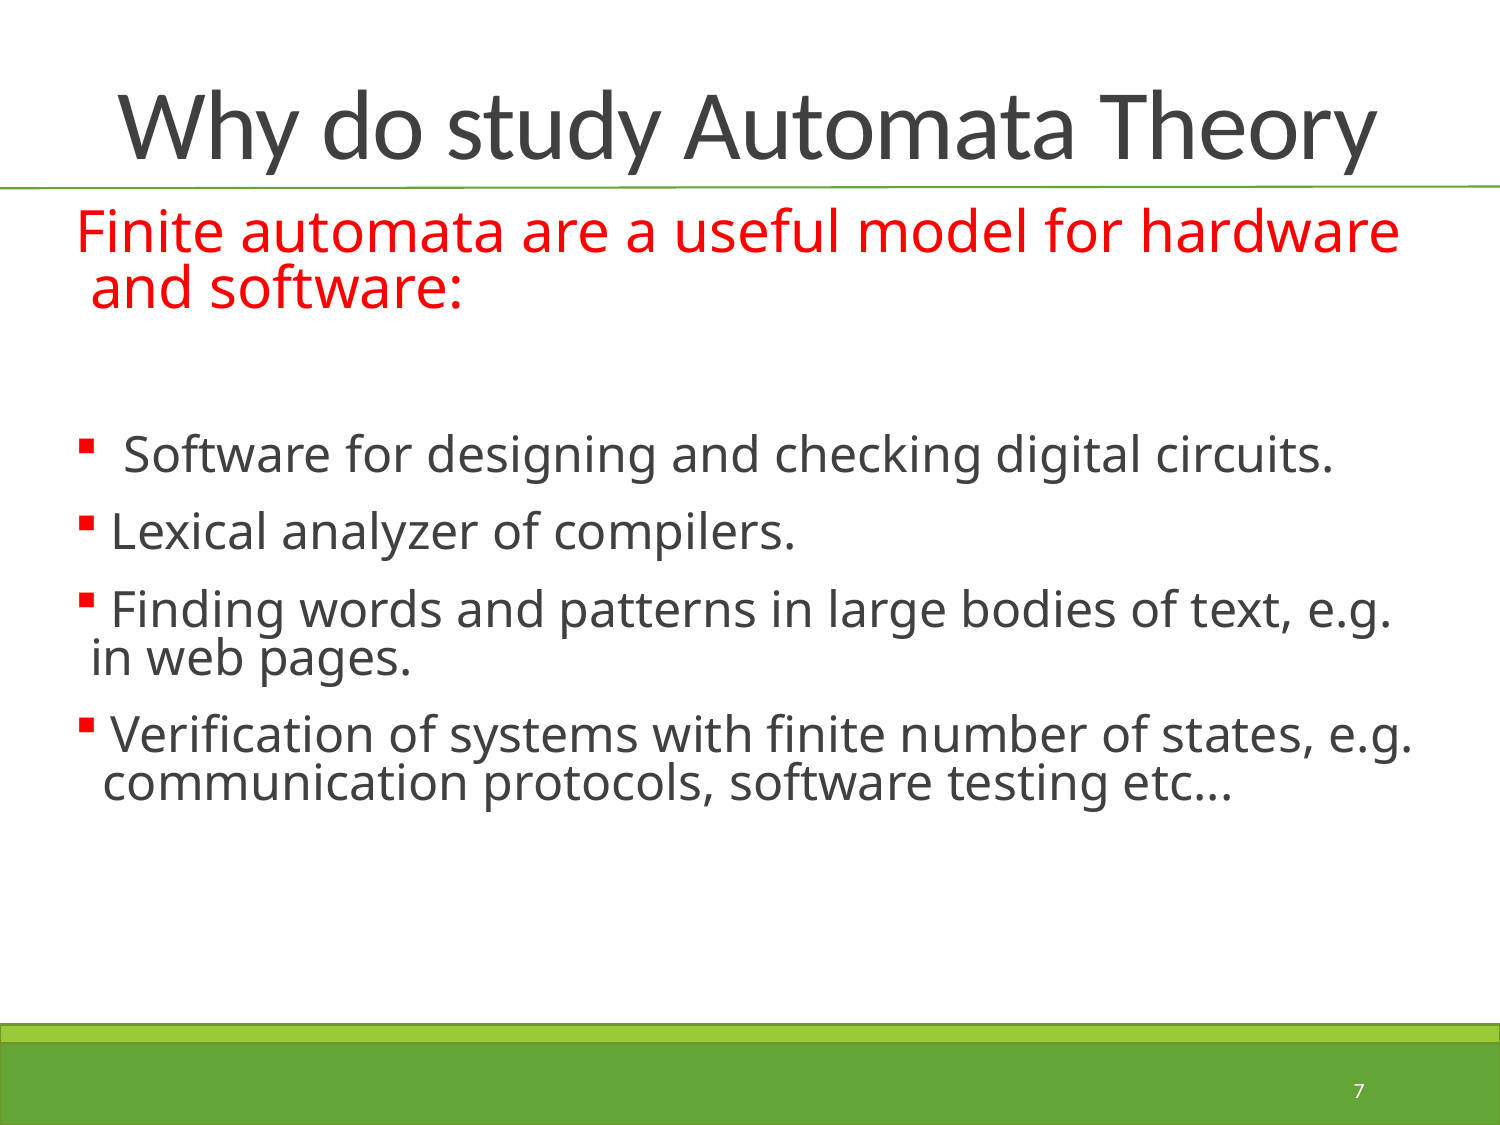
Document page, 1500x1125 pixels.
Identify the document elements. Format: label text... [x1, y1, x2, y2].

title Why do study Automata Theory [72, 37, 1423, 188]
list Finite automata are a useful model for hardware and software: Software for designing and checking digital circuits. Lexical analyzer of compilers. Finding words and patterns in large bodies of text, e.g. in web pages. Verification of systems with finite number of states, e.g. communication protocols, software testing etc... [75, 200, 1425, 1000]
